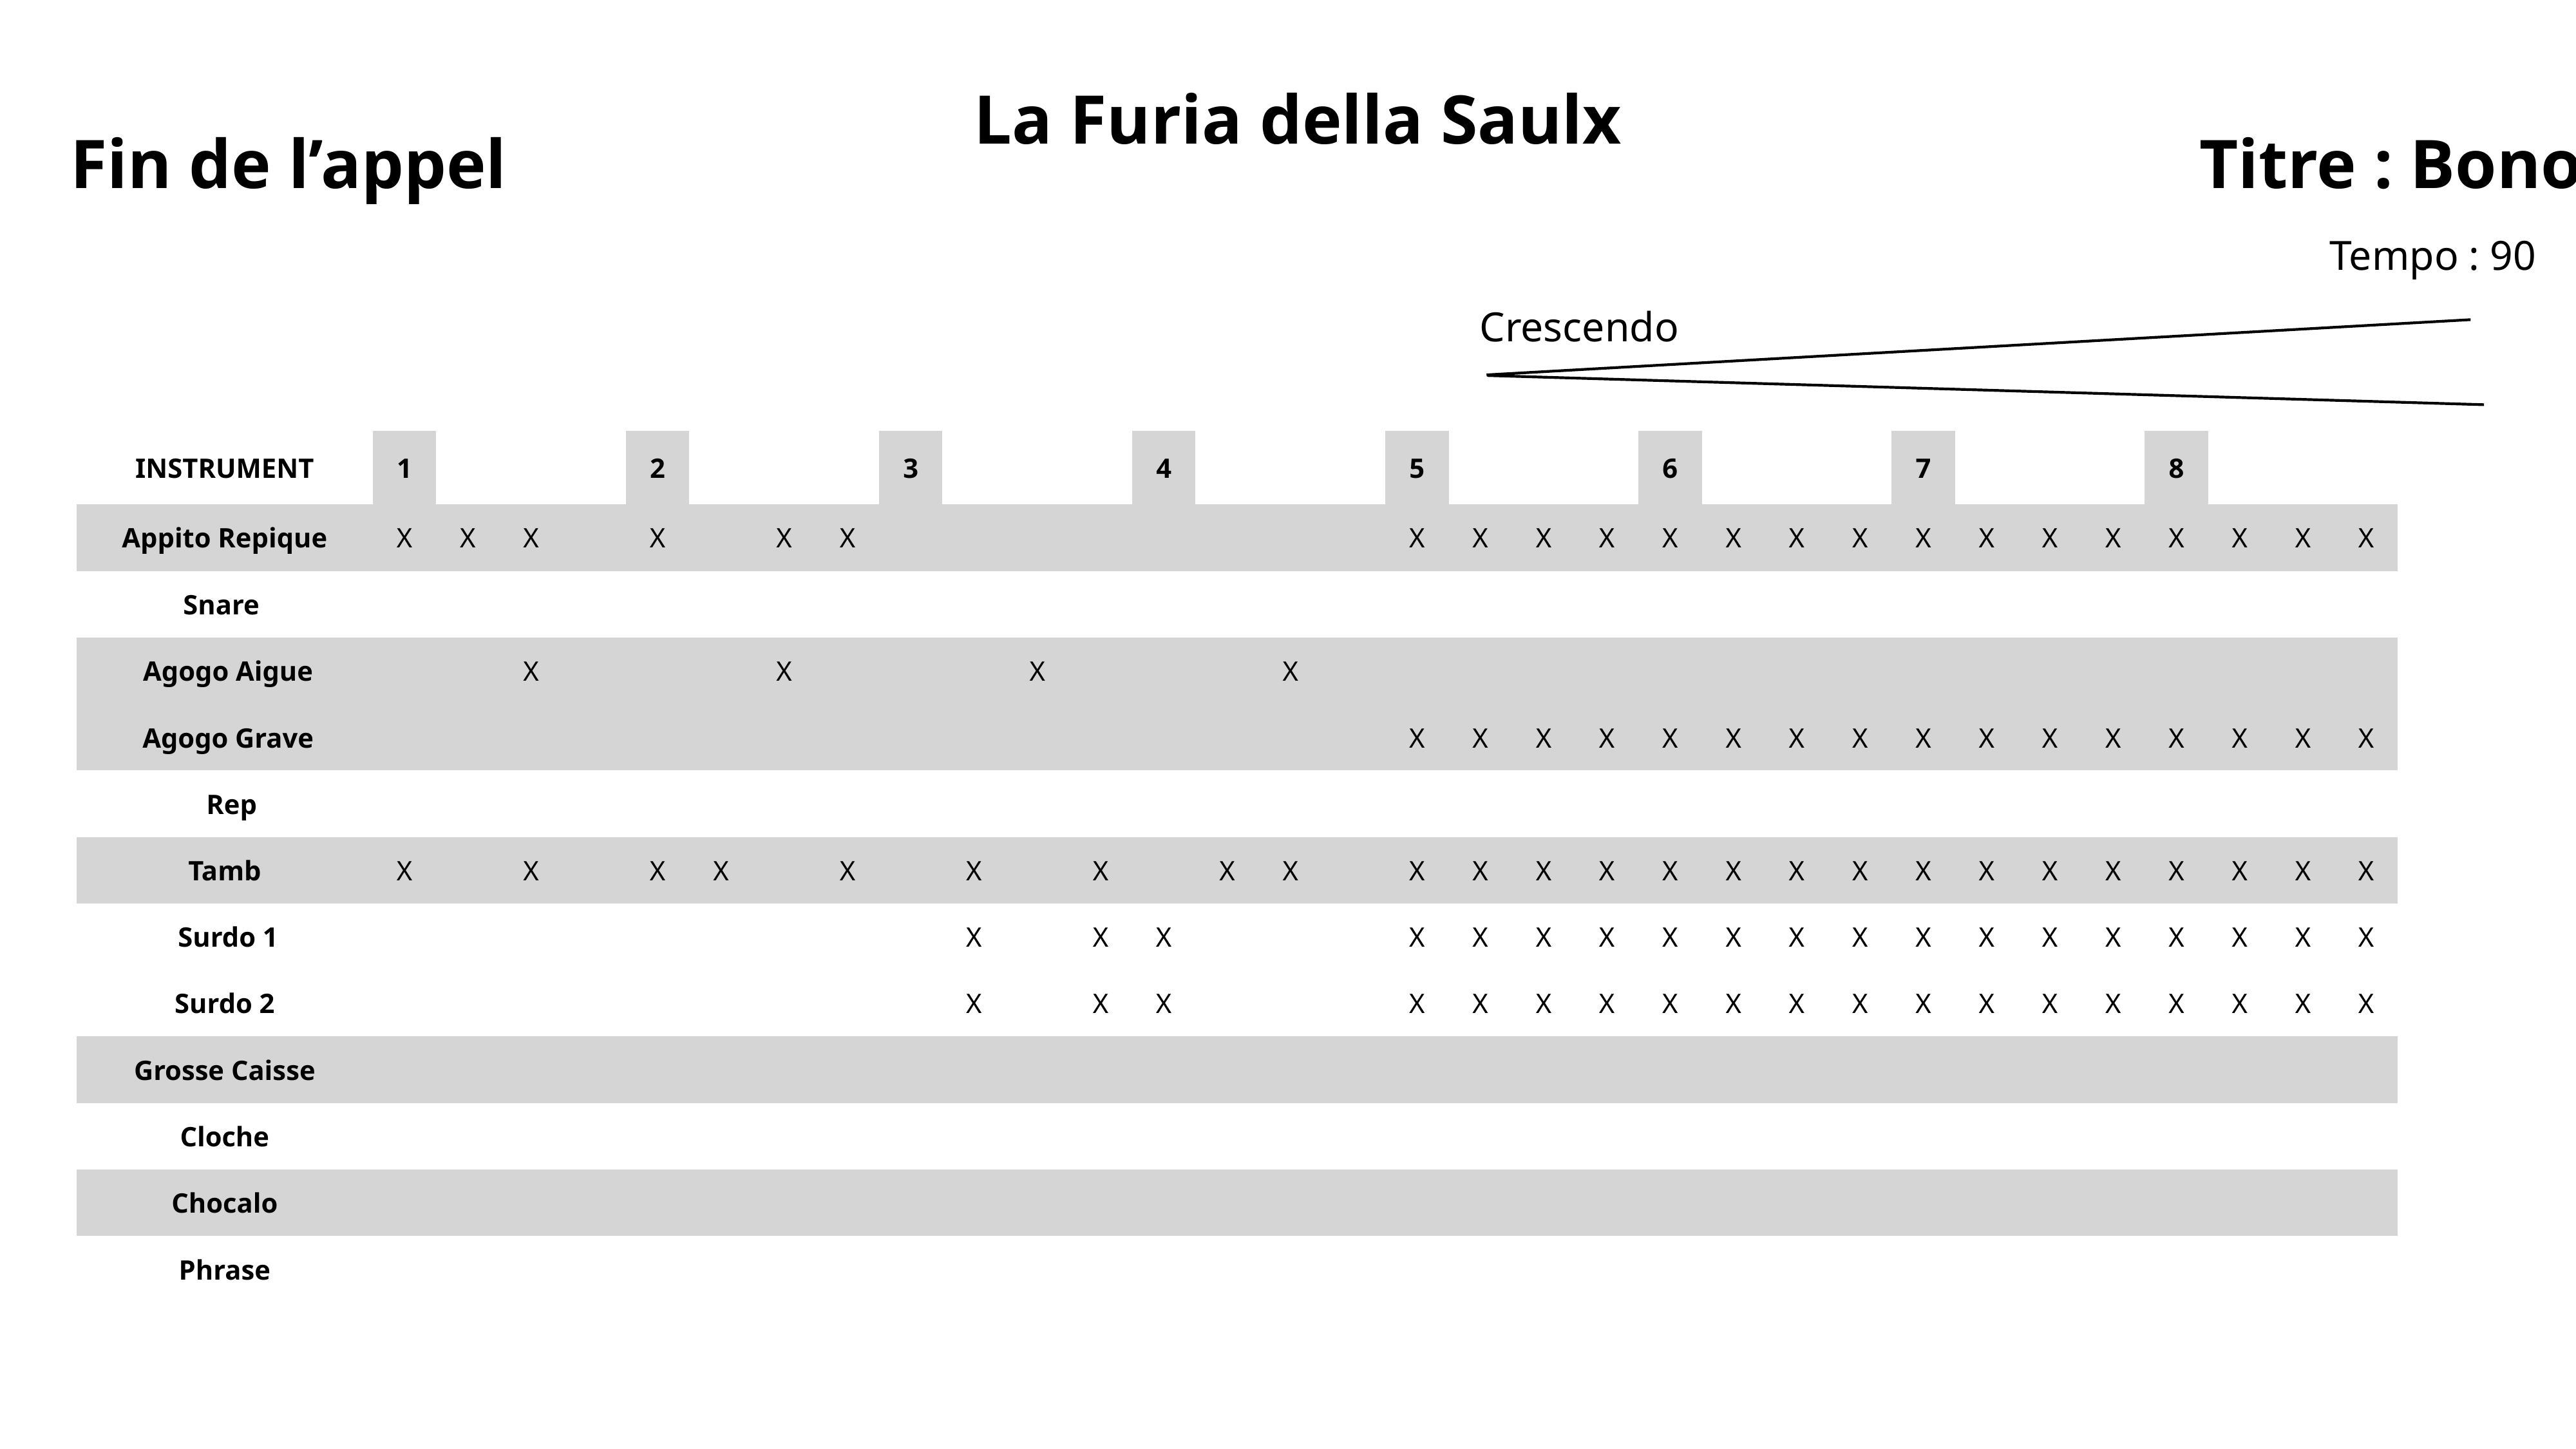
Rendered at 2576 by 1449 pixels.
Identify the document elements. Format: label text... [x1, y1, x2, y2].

table_cell [2081, 1170, 2145, 1236]
table_cell [753, 571, 816, 638]
table_cell X [1891, 904, 1955, 970]
table_cell [2018, 1103, 2081, 1170]
table_header [2018, 431, 2081, 504]
table_cell [1195, 904, 1259, 970]
table_cell [1765, 1170, 1828, 1236]
table_cell X [1575, 837, 1638, 904]
table_cell [1132, 504, 1195, 571]
table_cell [1195, 970, 1259, 1036]
table_cell X [2018, 970, 2081, 1036]
table_cell [753, 970, 816, 1036]
table_cell [563, 638, 626, 704]
table_cell [563, 1036, 626, 1103]
table_cell [2334, 1036, 2398, 1103]
table_cell Agogo Grave [77, 704, 373, 770]
table_cell [626, 970, 689, 1036]
table_cell [1891, 638, 1955, 704]
table_cell X [1069, 837, 1132, 904]
table_cell [1322, 1170, 1385, 1236]
table_cell [816, 638, 879, 704]
table_cell [1322, 970, 1385, 1036]
table_cell [500, 1236, 563, 1303]
table_header 5 [1385, 431, 1449, 504]
table_cell X [689, 837, 753, 904]
table_cell X [1512, 904, 1575, 970]
table_cell [942, 1036, 1006, 1103]
table_cell X [2145, 970, 2208, 1036]
table_cell [436, 904, 500, 970]
table_cell X [1891, 837, 1955, 904]
table_header 6 [1638, 431, 1702, 504]
table_cell [500, 1036, 563, 1103]
table_cell [2208, 1236, 2271, 1303]
table_cell [1195, 770, 1259, 837]
table_cell [942, 770, 1006, 837]
table_cell [1385, 638, 1449, 704]
table_cell [1322, 770, 1385, 837]
table_cell X [1955, 904, 2018, 970]
table_cell [1259, 1036, 1322, 1103]
table_header [753, 431, 816, 504]
table_cell X [1765, 704, 1828, 770]
table_cell X [2334, 504, 2398, 571]
table_cell [1132, 638, 1195, 704]
table_cell [1891, 1170, 1955, 1236]
table_cell [1575, 1170, 1638, 1236]
table_cell [816, 1036, 879, 1103]
table_cell [1828, 638, 1891, 704]
table_cell X [942, 904, 1006, 970]
table_cell [2334, 1103, 2398, 1170]
table_cell [1955, 770, 2018, 837]
table_cell [689, 1170, 753, 1236]
table_cell [2334, 770, 2398, 837]
table_cell X [1891, 704, 1955, 770]
table_cell X [1006, 638, 1069, 704]
table_cell X [1069, 904, 1132, 970]
table_cell X [1195, 837, 1259, 904]
table_cell [2271, 1036, 2334, 1103]
table_header [2334, 431, 2398, 504]
table_cell X [942, 970, 1006, 1036]
table_cell [1955, 1236, 2018, 1303]
table_cell [1006, 1103, 1069, 1170]
table_cell [753, 904, 816, 970]
table_cell [500, 1170, 563, 1236]
table_header [816, 431, 879, 504]
table_cell [1449, 1103, 1512, 1170]
table_cell [1195, 1236, 1259, 1303]
table_cell [1132, 704, 1195, 770]
table_cell [689, 904, 753, 970]
table_cell [2208, 638, 2271, 704]
table_cell [1322, 571, 1385, 638]
table_cell [500, 571, 563, 638]
table_cell [879, 837, 942, 904]
table_cell [2145, 1236, 2208, 1303]
table_cell [2081, 638, 2145, 704]
table_cell [626, 1236, 689, 1303]
table_cell X [2271, 704, 2334, 770]
table_cell [1195, 571, 1259, 638]
table_cell [1702, 770, 1765, 837]
table_cell [626, 904, 689, 970]
table_cell [1322, 704, 1385, 770]
table_cell [753, 770, 816, 837]
table_cell [1385, 770, 1449, 837]
table_cell X [1575, 904, 1638, 970]
table_cell X [1385, 904, 1449, 970]
table_cell [1575, 1036, 1638, 1103]
table_header [1259, 431, 1322, 504]
table_cell X [2145, 837, 2208, 904]
table_cell X [373, 837, 436, 904]
table_cell X [2271, 837, 2334, 904]
table_cell X [753, 504, 816, 571]
table_cell X [1259, 638, 1322, 704]
table_cell [1638, 1103, 1702, 1170]
table_cell X [1702, 504, 1765, 571]
table_cell [2081, 571, 2145, 638]
text_box La Furia della Saulx [969, 71, 1645, 163]
table_cell [563, 837, 626, 904]
table_cell [1259, 504, 1322, 571]
table_cell [689, 1236, 753, 1303]
table_cell X [1449, 970, 1512, 1036]
table_cell [1195, 1170, 1259, 1236]
table_cell [2018, 770, 2081, 837]
table_cell [942, 704, 1006, 770]
table_header 1 [373, 431, 436, 504]
table_cell [1006, 970, 1069, 1036]
table_cell X [1385, 970, 1449, 1036]
table_cell [1006, 1170, 1069, 1236]
table_cell [1765, 638, 1828, 704]
table_cell [816, 970, 879, 1036]
table_cell [2081, 770, 2145, 837]
table_cell X [1765, 904, 1828, 970]
table_cell [1259, 970, 1322, 1036]
table_cell [689, 770, 753, 837]
table_cell [1765, 1103, 1828, 1170]
table_cell [1449, 1170, 1512, 1236]
table_cell [436, 770, 500, 837]
table_cell [1069, 1170, 1132, 1236]
table_cell [2271, 770, 2334, 837]
table_cell [2334, 571, 2398, 638]
table_cell [1322, 837, 1385, 904]
table_cell [1891, 1236, 1955, 1303]
table_cell [1385, 1236, 1449, 1303]
table_cell [1195, 504, 1259, 571]
table_cell X [2334, 970, 2398, 1036]
table_header [1449, 431, 1512, 504]
table_cell [2271, 1236, 2334, 1303]
table_cell [563, 1236, 626, 1303]
table_cell [436, 970, 500, 1036]
table_cell X [1891, 504, 1955, 571]
table_cell X [2271, 904, 2334, 970]
table_cell [500, 904, 563, 970]
table_cell [942, 1103, 1006, 1170]
table_cell [1322, 1036, 1385, 1103]
table_cell X [1512, 504, 1575, 571]
table_header [1828, 431, 1891, 504]
table_cell [1259, 704, 1322, 770]
table_cell [2271, 1103, 2334, 1170]
table_cell [436, 638, 500, 704]
table_cell [816, 1236, 879, 1303]
table_cell [1449, 1036, 1512, 1103]
table_cell X [816, 837, 879, 904]
table_cell [2018, 1036, 2081, 1103]
table_header 7 [1891, 431, 1955, 504]
table_cell [1575, 770, 1638, 837]
table_header [942, 431, 1006, 504]
table_cell [1891, 571, 1955, 638]
table_cell X [1512, 704, 1575, 770]
table_cell X [1955, 504, 2018, 571]
table_cell X [2208, 904, 2271, 970]
table_cell [1322, 904, 1385, 970]
table_cell Surdo 1 [77, 904, 373, 970]
table_cell X [500, 638, 563, 704]
table_cell [626, 770, 689, 837]
table_cell [1006, 1036, 1069, 1103]
table_cell X [2334, 837, 2398, 904]
table_cell X [2081, 837, 2145, 904]
table_cell X [1765, 970, 1828, 1036]
table_cell [373, 704, 436, 770]
table_cell [879, 1103, 942, 1170]
table_header [1765, 431, 1828, 504]
table_cell [1512, 571, 1575, 638]
table_cell [1132, 1103, 1195, 1170]
table_cell [753, 1170, 816, 1236]
table_cell [373, 1103, 436, 1170]
table_cell [373, 1236, 436, 1303]
table_cell X [1702, 704, 1765, 770]
table_cell [879, 638, 942, 704]
table_cell [879, 504, 942, 571]
table_cell [816, 1170, 879, 1236]
table_cell [626, 1103, 689, 1170]
table_cell [1195, 638, 1259, 704]
table_cell [2208, 1036, 2271, 1103]
table_cell [626, 1170, 689, 1236]
table_cell [1069, 571, 1132, 638]
table_cell [1259, 1170, 1322, 1236]
table_cell [753, 1036, 816, 1103]
table_cell X [2334, 904, 2398, 970]
table_cell [626, 704, 689, 770]
table_cell X [1575, 504, 1638, 571]
table_header 8 [2145, 431, 2208, 504]
table_cell [2208, 1170, 2271, 1236]
table_cell [1638, 571, 1702, 638]
table_cell X [2018, 704, 2081, 770]
table_cell [689, 704, 753, 770]
table_cell X [1828, 704, 1891, 770]
table_cell [626, 1036, 689, 1103]
table_cell [1638, 1236, 1702, 1303]
table_header [1702, 431, 1765, 504]
table_cell X [2145, 704, 2208, 770]
table_cell [436, 704, 500, 770]
table_cell X [2334, 704, 2398, 770]
table_cell [1006, 504, 1069, 571]
table_cell [500, 770, 563, 837]
table_cell [1828, 1236, 1891, 1303]
table_cell [1259, 770, 1322, 837]
table_cell X [1132, 904, 1195, 970]
table_cell [1006, 1236, 1069, 1303]
table_cell [1512, 1170, 1575, 1236]
table_cell [1449, 571, 1512, 638]
table_cell [1575, 638, 1638, 704]
table_header 3 [879, 431, 942, 504]
table_cell [1955, 638, 2018, 704]
table_cell X [816, 504, 879, 571]
table_cell X [2081, 504, 2145, 571]
table_cell [689, 1036, 753, 1103]
table_cell [689, 638, 753, 704]
table_cell X [1828, 904, 1891, 970]
table_cell [1259, 571, 1322, 638]
table_cell X [1955, 704, 2018, 770]
table_header [689, 431, 753, 504]
table_cell [1955, 1170, 2018, 1236]
table_cell [1006, 837, 1069, 904]
table_cell [1322, 504, 1385, 571]
table_cell [436, 1103, 500, 1170]
table_cell [1828, 1170, 1891, 1236]
table_cell X [2208, 970, 2271, 1036]
table_header [1006, 431, 1069, 504]
table_cell [1259, 1236, 1322, 1303]
table_cell [2271, 1170, 2334, 1236]
table_cell X [1828, 504, 1891, 571]
table_cell X [500, 837, 563, 904]
table_cell [689, 504, 753, 571]
table_cell [1069, 704, 1132, 770]
table_cell [1322, 1103, 1385, 1170]
table_cell [1006, 571, 1069, 638]
table_cell [1449, 638, 1512, 704]
table_cell X [1385, 837, 1449, 904]
table_cell [626, 571, 689, 638]
table_header [563, 431, 626, 504]
table_cell X [2208, 504, 2271, 571]
table_cell [563, 704, 626, 770]
table_cell [816, 704, 879, 770]
table_header 4 [1132, 431, 1195, 504]
table_cell [1385, 571, 1449, 638]
table_cell [1638, 770, 1702, 837]
table_cell [1512, 1103, 1575, 1170]
table_cell [1702, 1036, 1765, 1103]
table_cell [2145, 770, 2208, 837]
table_cell [563, 504, 626, 571]
text_box Tempo : 90 [2324, 224, 2543, 284]
table_cell [2145, 1036, 2208, 1103]
table_cell X [1638, 704, 1702, 770]
table_cell [626, 638, 689, 704]
table_cell [1765, 1036, 1828, 1103]
table_cell X [1638, 970, 1702, 1036]
table_cell [2208, 1103, 2271, 1170]
table_header [2208, 431, 2271, 504]
table_cell [942, 504, 1006, 571]
table_cell [1702, 571, 1765, 638]
table_cell [1132, 571, 1195, 638]
table_cell X [2271, 970, 2334, 1036]
table_cell [1132, 1236, 1195, 1303]
table_cell [1512, 1236, 1575, 1303]
table_cell [689, 970, 753, 1036]
table_cell [879, 1236, 942, 1303]
table_cell X [1638, 837, 1702, 904]
table_cell X [1132, 970, 1195, 1036]
table_cell [1385, 1036, 1449, 1103]
table_cell X [2018, 504, 2081, 571]
table_cell X [1638, 504, 1702, 571]
table_cell [879, 704, 942, 770]
table_cell X [942, 837, 1006, 904]
table_cell Rep [77, 770, 373, 837]
table_cell X [626, 504, 689, 571]
table_cell [879, 970, 942, 1036]
table_cell X [2271, 504, 2334, 571]
table_cell [1132, 1170, 1195, 1236]
table_cell X [1449, 504, 1512, 571]
table_cell [942, 1170, 1006, 1236]
table_cell [1132, 1036, 1195, 1103]
table_cell [500, 1103, 563, 1170]
table_cell X [373, 504, 436, 571]
table_cell [1195, 1103, 1259, 1170]
table_cell [1891, 770, 1955, 837]
table_cell Cloche [77, 1103, 373, 1170]
table_cell [1195, 704, 1259, 770]
table_cell [816, 571, 879, 638]
table_cell [373, 638, 436, 704]
table_cell [1069, 1036, 1132, 1103]
table_cell [1828, 1036, 1891, 1103]
table_cell [373, 970, 436, 1036]
table_cell [1702, 1103, 1765, 1170]
table_cell X [1512, 970, 1575, 1036]
table_cell [2018, 1170, 2081, 1236]
table_cell [563, 970, 626, 1036]
table_cell [1828, 571, 1891, 638]
table_cell [1449, 1236, 1512, 1303]
table_cell X [1955, 970, 2018, 1036]
table_cell [563, 1103, 626, 1170]
table_cell [2145, 571, 2208, 638]
table_cell Tamb [77, 837, 373, 904]
table_cell Agogo Aigue [77, 638, 373, 704]
table_header [2271, 431, 2334, 504]
table_cell [500, 970, 563, 1036]
table_cell [1069, 1236, 1132, 1303]
table_cell Appito Repique [77, 504, 373, 571]
table_cell [2145, 1170, 2208, 1236]
table_cell [1259, 904, 1322, 970]
table_cell X [1069, 970, 1132, 1036]
table_cell [1006, 904, 1069, 970]
table_cell [373, 1036, 436, 1103]
table_cell [1385, 1103, 1449, 1170]
table_cell [816, 770, 879, 837]
table_cell Grosse Caisse [77, 1036, 373, 1103]
table_cell X [2145, 904, 2208, 970]
table_cell X [2018, 904, 2081, 970]
table_cell X [1765, 837, 1828, 904]
table_cell [1385, 1170, 1449, 1236]
table_cell [2018, 1236, 2081, 1303]
table_cell [1765, 571, 1828, 638]
table_cell [436, 1036, 500, 1103]
table_cell [563, 904, 626, 970]
table_cell [1828, 770, 1891, 837]
table_cell [1702, 638, 1765, 704]
table_cell [942, 571, 1006, 638]
table_cell X [2081, 904, 2145, 970]
table_cell [1702, 1236, 1765, 1303]
table_cell [1132, 837, 1195, 904]
table_header [1955, 431, 2018, 504]
table_header [1575, 431, 1638, 504]
table_cell X [1512, 837, 1575, 904]
table_cell X [626, 837, 689, 904]
table_cell [1449, 770, 1512, 837]
text_box Fin de l’appel [65, 115, 513, 207]
table_cell X [2208, 837, 2271, 904]
table_header [2081, 431, 2145, 504]
table_cell [373, 1170, 436, 1236]
table_cell [1765, 1236, 1828, 1303]
table_cell Phrase [77, 1236, 373, 1303]
table_cell [816, 904, 879, 970]
table_header [1069, 431, 1132, 504]
table_cell X [1449, 904, 1512, 970]
table_cell [2081, 1036, 2145, 1103]
table_cell [1195, 1036, 1259, 1103]
table_cell Chocalo [77, 1170, 373, 1236]
table_cell X [1259, 837, 1322, 904]
table_cell [879, 571, 942, 638]
table_cell [1765, 770, 1828, 837]
table_cell [879, 770, 942, 837]
table_cell [753, 1236, 816, 1303]
table_cell X [436, 504, 500, 571]
table_cell [500, 704, 563, 770]
table_cell [2081, 1236, 2145, 1303]
table_cell [879, 904, 942, 970]
table_cell [753, 1103, 816, 1170]
table_cell [1069, 638, 1132, 704]
table_cell [2018, 571, 2081, 638]
table_cell [1828, 1103, 1891, 1170]
table_cell X [1575, 970, 1638, 1036]
table_cell [1006, 770, 1069, 837]
table_cell [1955, 571, 2018, 638]
table_cell X [1765, 504, 1828, 571]
table_cell [373, 770, 436, 837]
table_cell X [1891, 970, 1955, 1036]
table_cell X [1638, 904, 1702, 970]
table_cell [2334, 638, 2398, 704]
table_header 2 [626, 431, 689, 504]
table_cell X [1449, 837, 1512, 904]
table_cell [2334, 1236, 2398, 1303]
table_cell [879, 1170, 942, 1236]
table_cell [2334, 1170, 2398, 1236]
table_cell [1575, 1103, 1638, 1170]
table_cell [753, 837, 816, 904]
table_cell [1069, 770, 1132, 837]
table_cell [1575, 1236, 1638, 1303]
table_cell [436, 1170, 500, 1236]
table_cell [1069, 504, 1132, 571]
table_cell [436, 571, 500, 638]
table_cell [1575, 571, 1638, 638]
table_cell [2145, 638, 2208, 704]
table_cell X [2208, 704, 2271, 770]
table_cell X [753, 638, 816, 704]
table_cell [689, 1103, 753, 1170]
table_cell X [2081, 704, 2145, 770]
table_cell Snare [77, 571, 373, 638]
table_cell [1132, 770, 1195, 837]
table_cell [1006, 704, 1069, 770]
table_cell [2018, 638, 2081, 704]
table_cell X [1828, 837, 1891, 904]
table_cell [1955, 1103, 2018, 1170]
table_cell [1638, 1036, 1702, 1103]
table_cell [373, 904, 436, 970]
table_header [1322, 431, 1385, 504]
table_cell [563, 571, 626, 638]
table_cell X [1575, 704, 1638, 770]
table_cell [816, 1103, 879, 1170]
table_cell [1638, 638, 1702, 704]
table_header [1512, 431, 1575, 504]
table_cell [942, 638, 1006, 704]
table_cell [2208, 571, 2271, 638]
table_cell [942, 1236, 1006, 1303]
table_cell [563, 1170, 626, 1236]
table_cell [1512, 770, 1575, 837]
table_cell X [1449, 704, 1512, 770]
table_header [436, 431, 500, 504]
table_cell X [1828, 970, 1891, 1036]
table_cell [1322, 1236, 1385, 1303]
table_cell X [2081, 970, 2145, 1036]
table_cell [879, 1036, 942, 1103]
table_cell [1702, 1170, 1765, 1236]
table_cell X [1702, 970, 1765, 1036]
table_cell [2081, 1103, 2145, 1170]
table_cell [1259, 1103, 1322, 1170]
table_cell [1512, 1036, 1575, 1103]
table_cell X [1702, 837, 1765, 904]
text_box Titre : Bonobo [2106, 115, 2576, 207]
text_box Crescendo [1474, 296, 1685, 355]
table_cell [1891, 1103, 1955, 1170]
table_cell X [2145, 504, 2208, 571]
table_cell [2271, 638, 2334, 704]
table_header [1195, 431, 1259, 504]
table_cell [436, 837, 500, 904]
table_header INSTRUMENT [77, 431, 373, 504]
table_cell [1891, 1036, 1955, 1103]
table_header [500, 431, 563, 504]
table_cell [563, 770, 626, 837]
table_cell X [1702, 904, 1765, 970]
table_cell X [2018, 837, 2081, 904]
table_cell Surdo 2 [77, 970, 373, 1036]
table_cell [1322, 638, 1385, 704]
table_cell [1512, 638, 1575, 704]
table_cell [2145, 1103, 2208, 1170]
table_cell [689, 571, 753, 638]
table_cell [1069, 1103, 1132, 1170]
table_cell [1638, 1170, 1702, 1236]
text_box Titre : Bonobo [2554, 159, 2569, 181]
table_cell [2208, 770, 2271, 837]
table_cell [436, 1236, 500, 1303]
table_cell [373, 571, 436, 638]
table_cell [1955, 1036, 2018, 1103]
table_cell X [1385, 704, 1449, 770]
table_cell [753, 704, 816, 770]
table_cell X [1955, 837, 2018, 904]
table_cell [2271, 571, 2334, 638]
table_cell X [1385, 504, 1449, 571]
table_cell X [500, 504, 563, 571]
